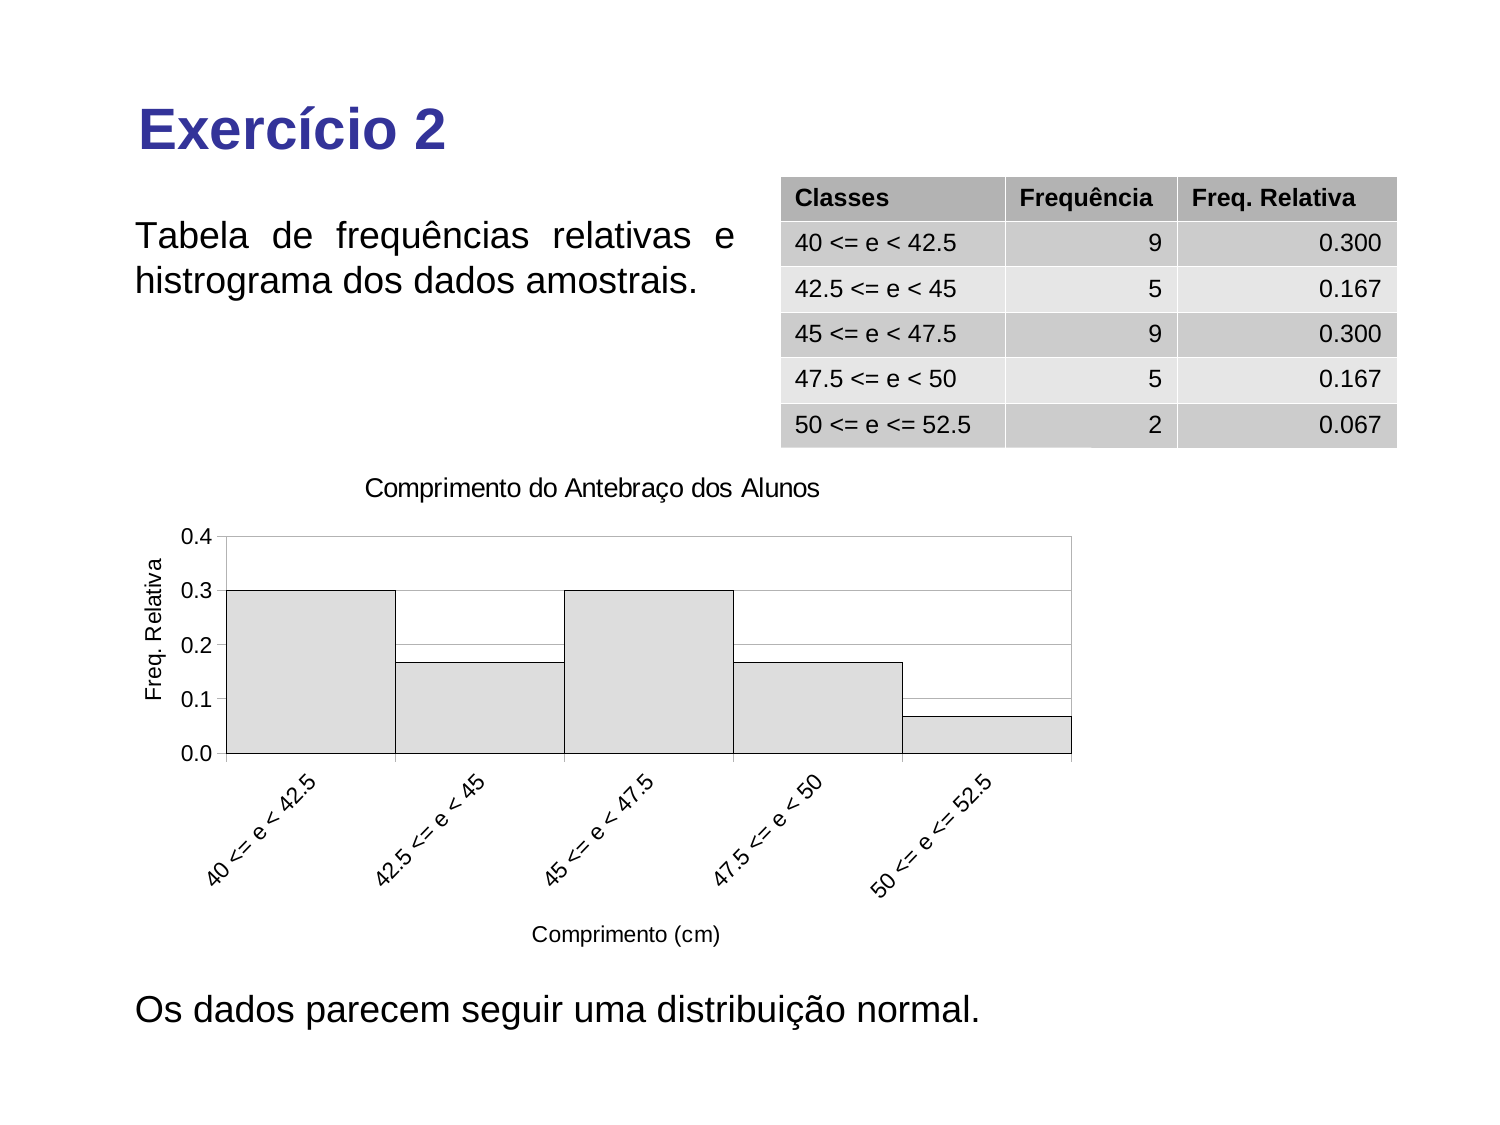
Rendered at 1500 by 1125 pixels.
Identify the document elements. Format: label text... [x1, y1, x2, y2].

table_cell 9 [1006, 313, 1177, 357]
table_cell 40 <= e < 42.5 [781, 222, 1005, 266]
table_cell 42.5 <= e < 45 [781, 267, 1005, 312]
table_header Classes [781, 177, 1005, 221]
table_cell 0.300 [1178, 222, 1397, 266]
text_box Os dados parecem seguir uma distribuição normal. [120, 977, 1381, 1057]
table_cell 9 [1006, 222, 1177, 266]
table_cell 47.5 <= e < 50 [781, 358, 1005, 403]
text_box Exercício 2 [123, 84, 1400, 179]
table_header Freq. Relativa [1178, 177, 1397, 221]
table_header Frequência [1006, 177, 1177, 221]
text_box Tabela de frequências relativas e histrograma dos dados amostrais. [120, 203, 751, 354]
table_cell 2 [1006, 404, 1177, 448]
table_cell 0.300 [1178, 313, 1397, 357]
table_cell 0.067 [1178, 404, 1397, 448]
table_cell 45 <= e < 47.5 [781, 313, 1005, 357]
table_cell 0.167 [1178, 358, 1397, 403]
chart [93, 447, 1092, 980]
table_cell 5 [1006, 358, 1177, 403]
table_cell 0.167 [1178, 267, 1397, 312]
table_cell 50 <= e <= 52.5 [781, 404, 1005, 447]
table_cell 5 [1006, 267, 1177, 312]
